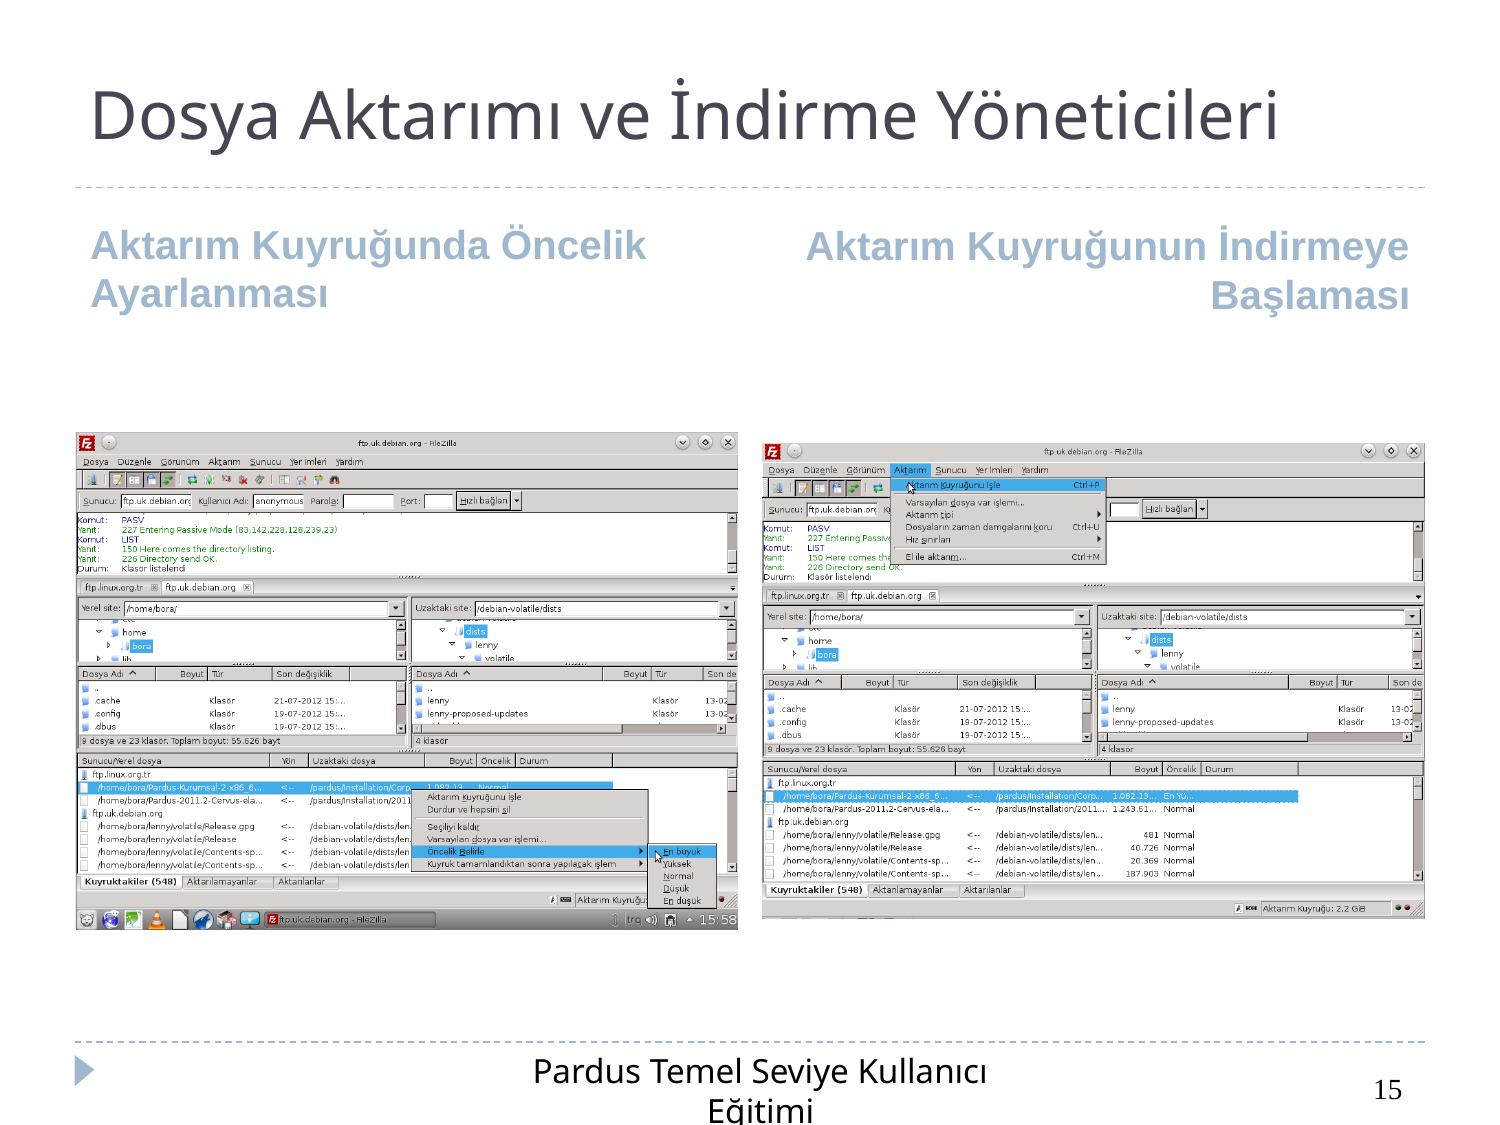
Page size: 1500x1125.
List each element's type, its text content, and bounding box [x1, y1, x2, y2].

list Aktarım Kuyruğunda Öncelik Ayarlanması [75, 210, 738, 324]
picture [762, 443, 1425, 919]
picture [75, 432, 738, 930]
title Dosya Aktarımı ve İndirme Yöneticileri [75, 37, 1425, 188]
list Aktarım Kuyruğunun İndirmeye Başlaması [762, 212, 1426, 325]
